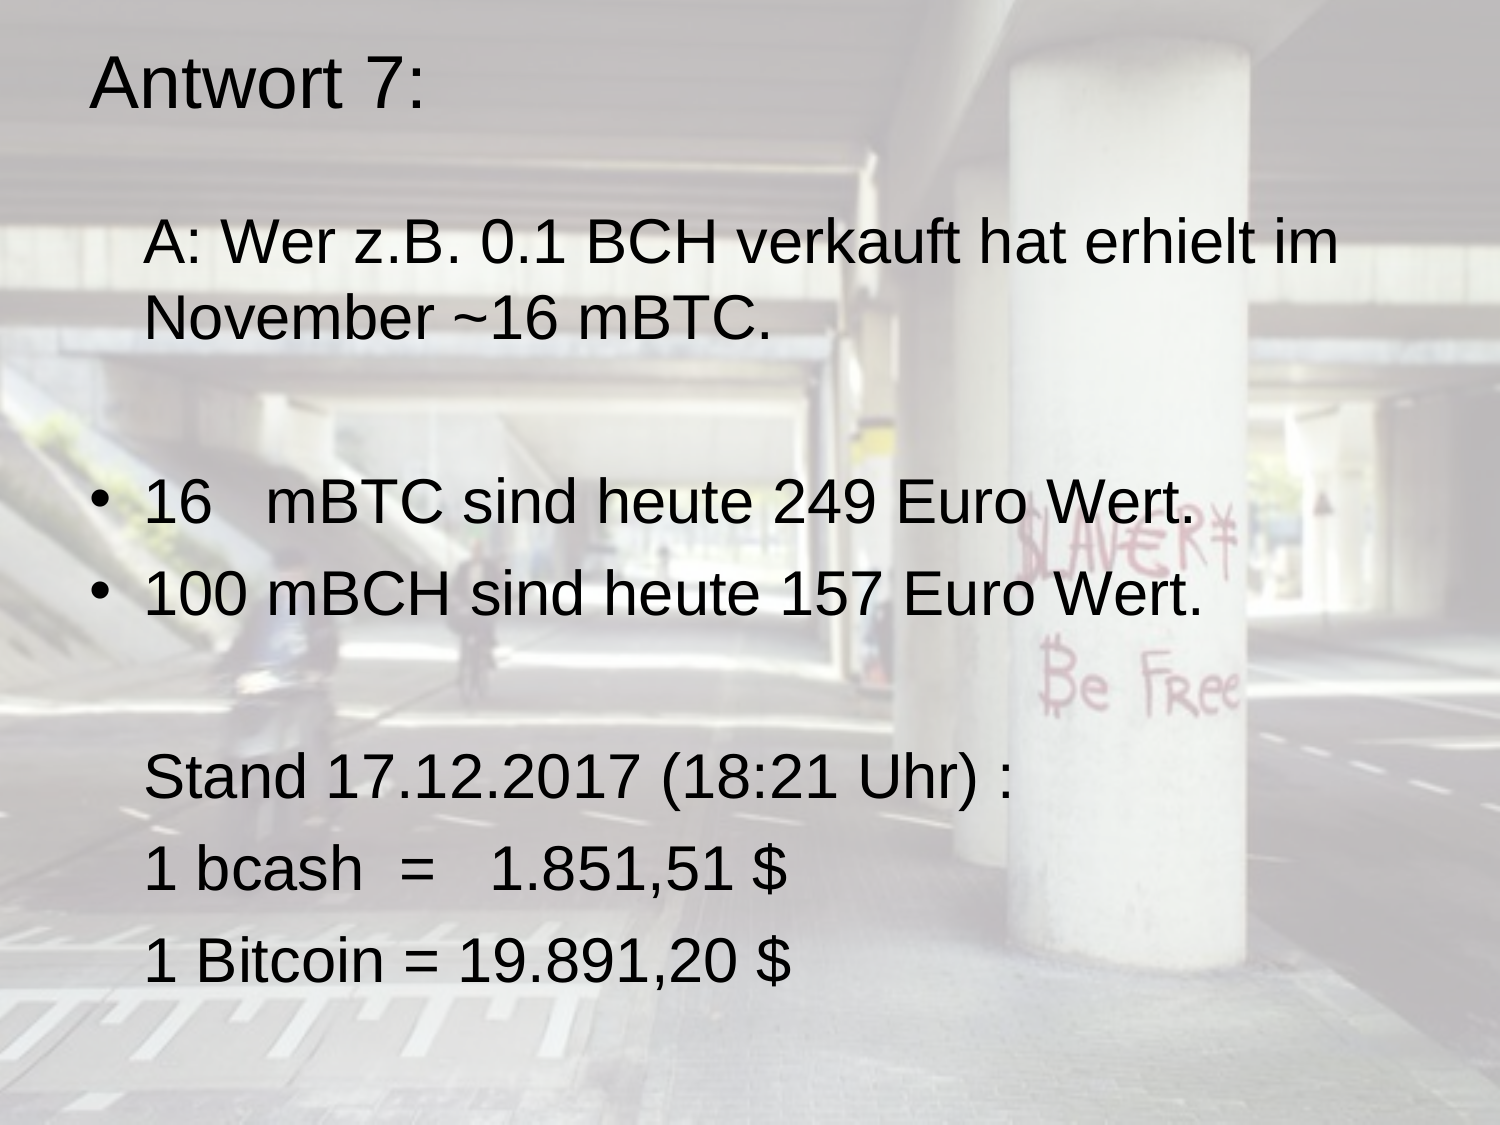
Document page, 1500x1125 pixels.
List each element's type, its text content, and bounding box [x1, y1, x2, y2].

title Antwort 7: [75, 26, 1426, 132]
list A: Wer z.B. 0.1 BCH verkauft hat erhielt im November ~16 mBTC. 16 mBTC sind heute 249 Euro Wert. 100 mBCH sind heute 157 Euro Wert. Stand 17.12.2017 (18:21 Uhr) : 1 bcash = 1.851,51 $ 1 Bitcoin = 19.891,20 $ [75, 192, 1426, 1006]
